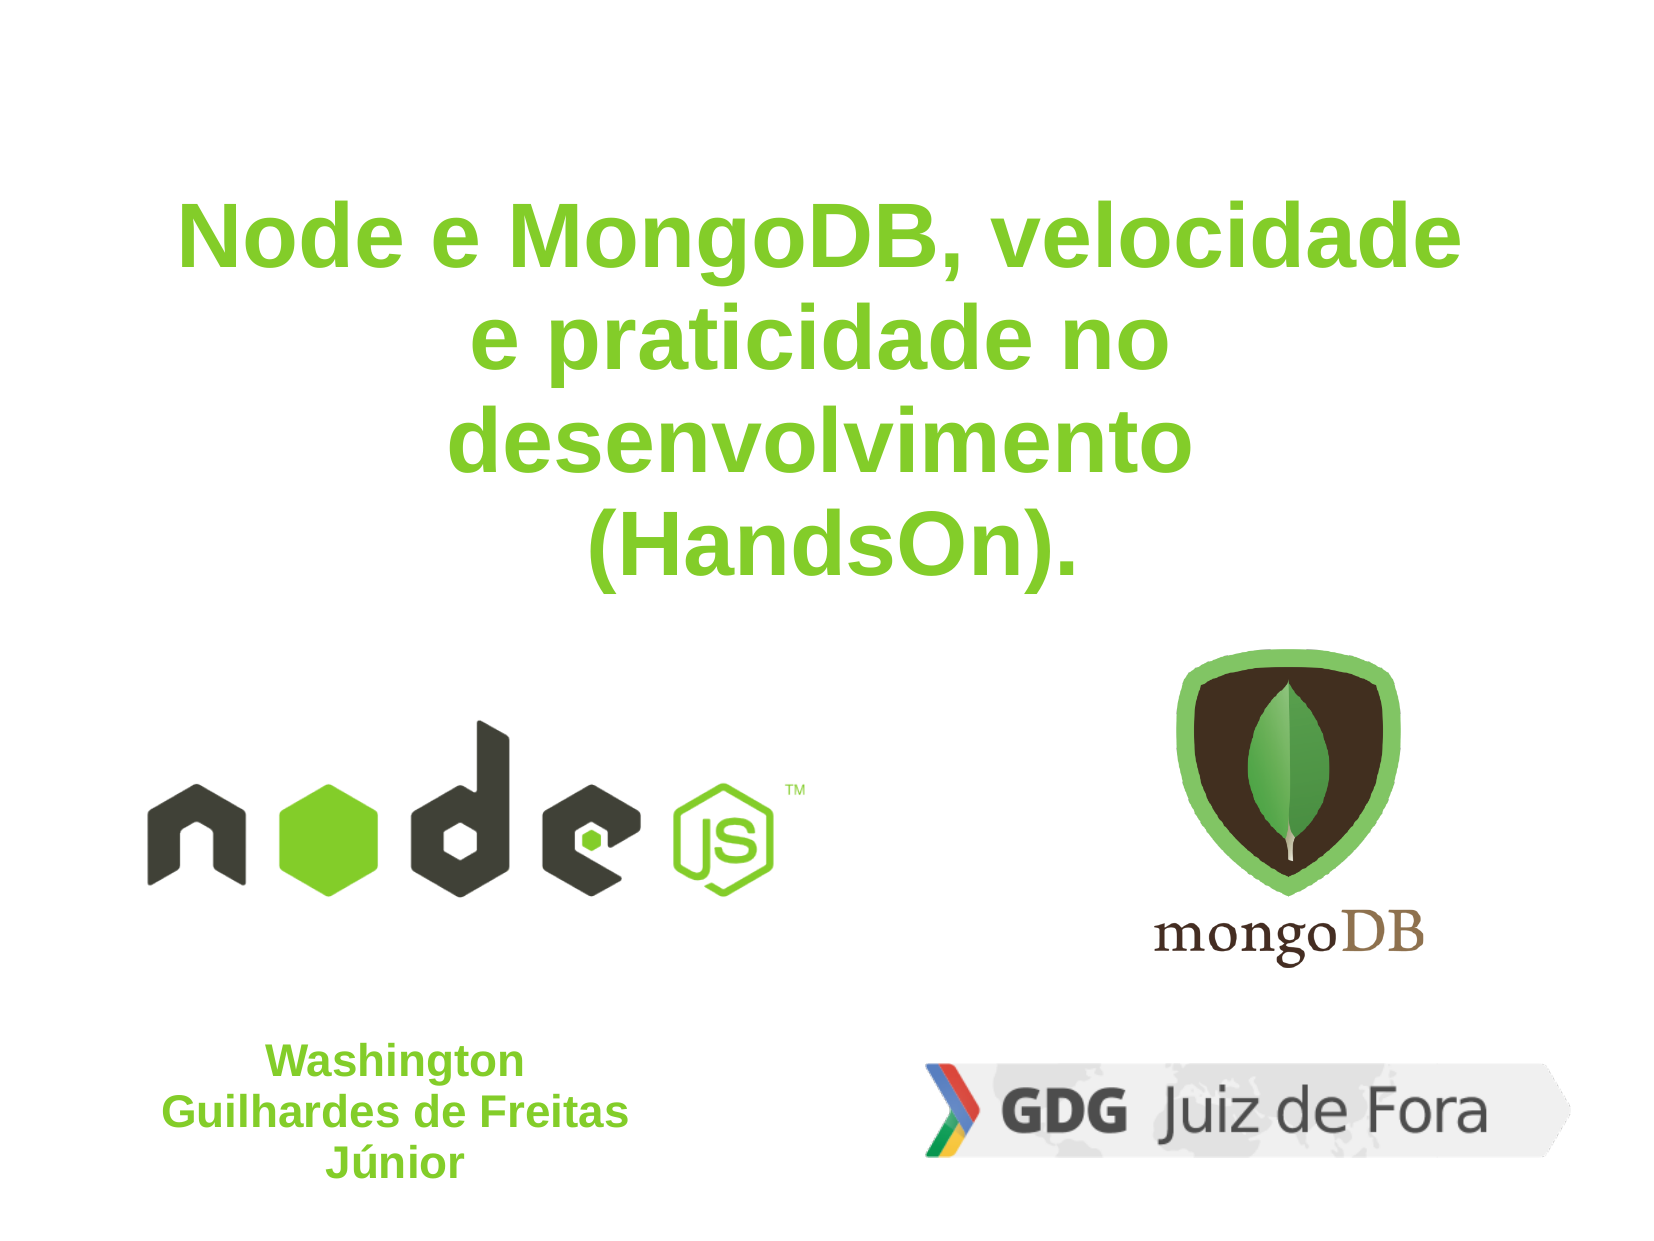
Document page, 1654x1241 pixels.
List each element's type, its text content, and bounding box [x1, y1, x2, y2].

picture [129, 637, 815, 981]
text_box Washington Guilhardes de Freitas Júnior [129, 1027, 662, 1197]
picture [924, 1063, 1571, 1158]
text_box Node e MongoDB, velocidade e praticidade no desenvolvimento (HandsOn). [153, 177, 1489, 603]
picture [1112, 602, 1465, 1016]
